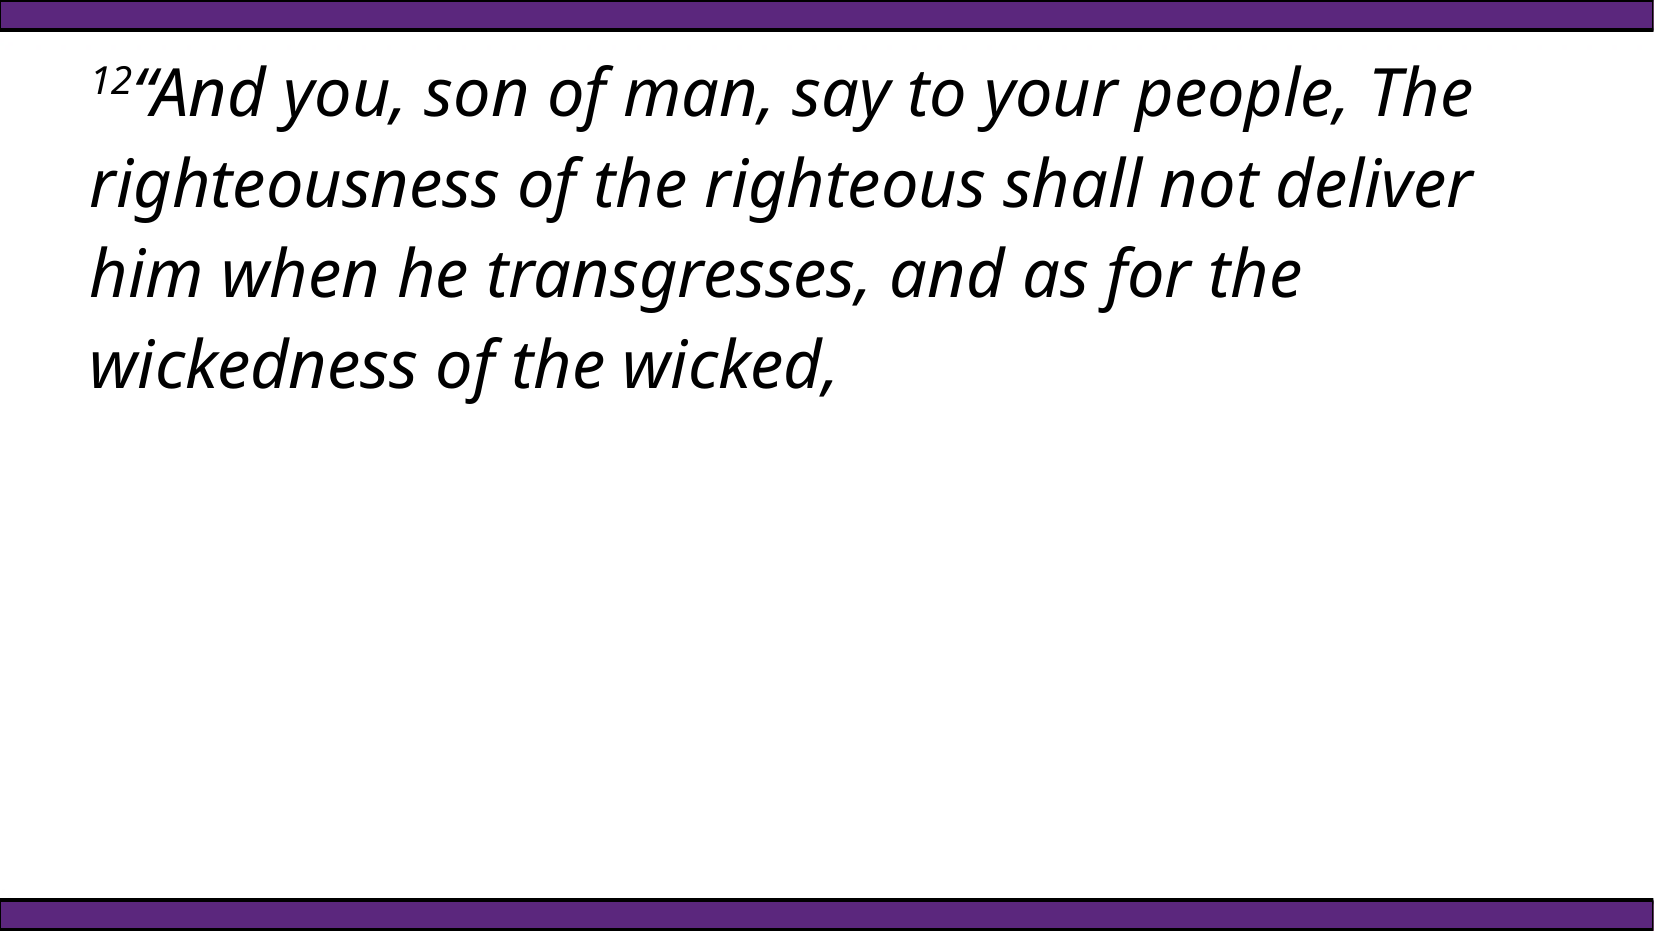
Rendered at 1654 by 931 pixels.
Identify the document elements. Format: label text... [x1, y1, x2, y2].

text_box 12“And you, son of man, say to your people, The righteousness of the righteous shall not deliver him when he transgresses, and as for the wickedness of the wicked, [75, 37, 1577, 421]
picture [0, 31, 1654, 900]
text_box [0, 0, 1654, 31]
text_box [0, 900, 1654, 931]
